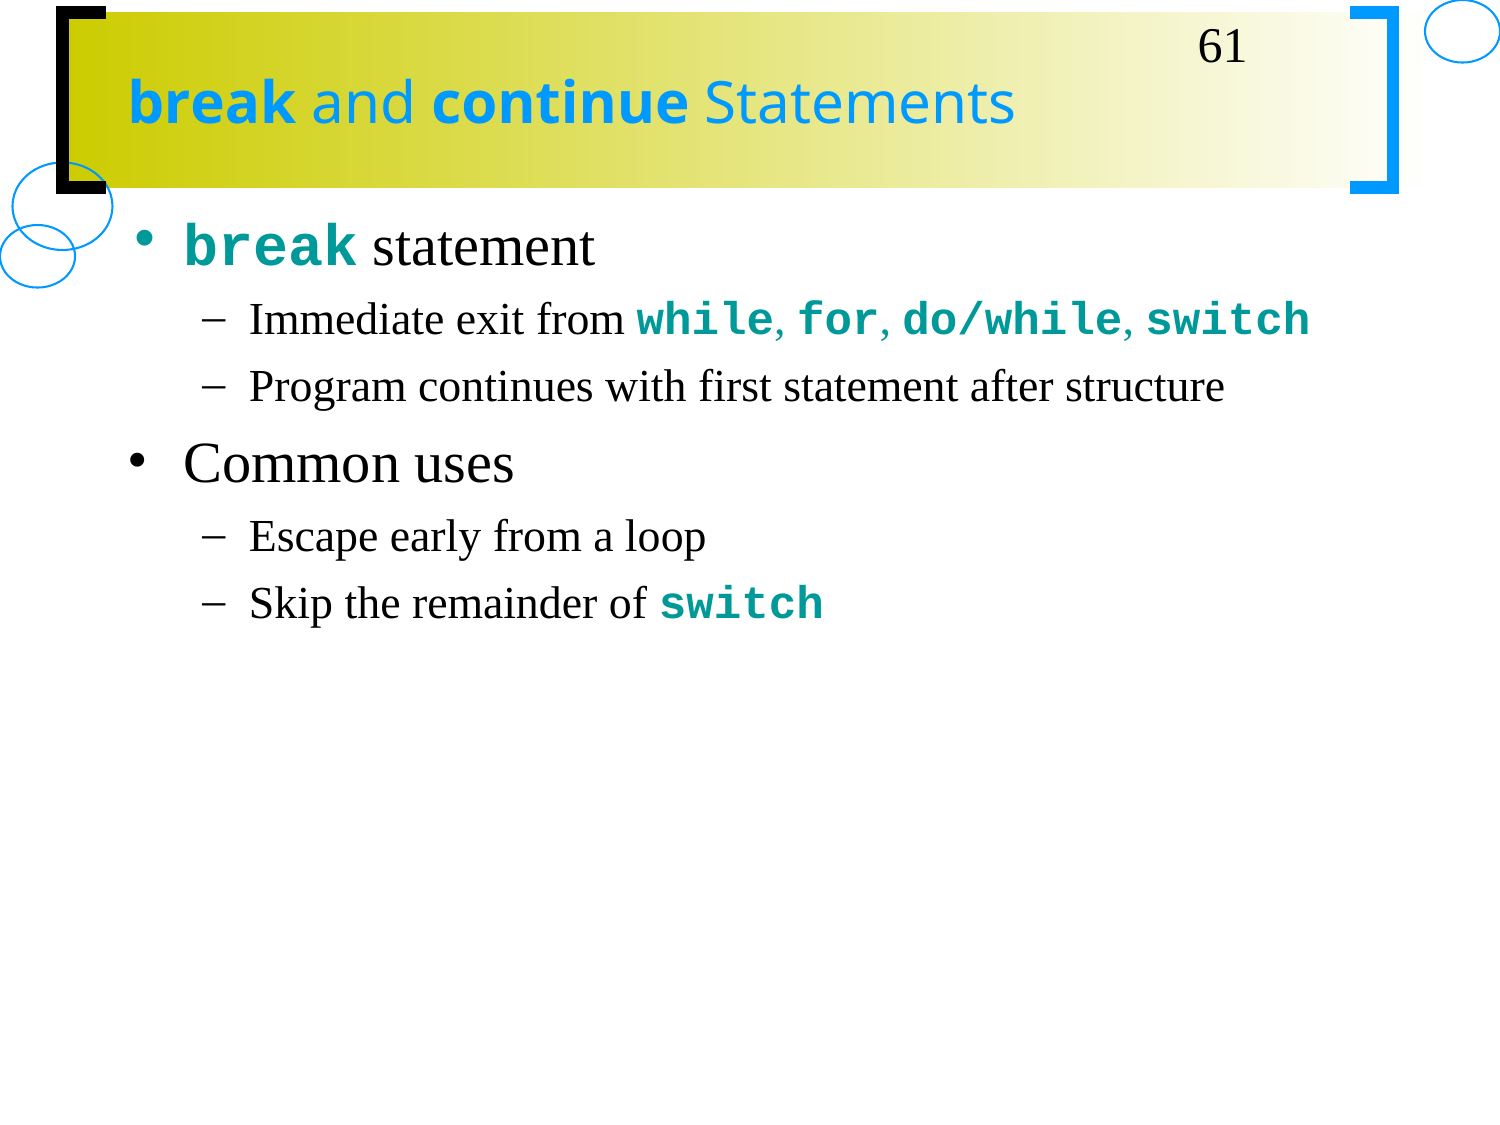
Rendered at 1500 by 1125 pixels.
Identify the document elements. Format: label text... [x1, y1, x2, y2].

title break and continue Statements [112, 12, 1388, 188]
list break statement Immediate exit from while, for, do/while, switch Program continues with first statement after structure Common uses Escape early from a loop Skip the remainder of switch [112, 199, 1388, 1063]
